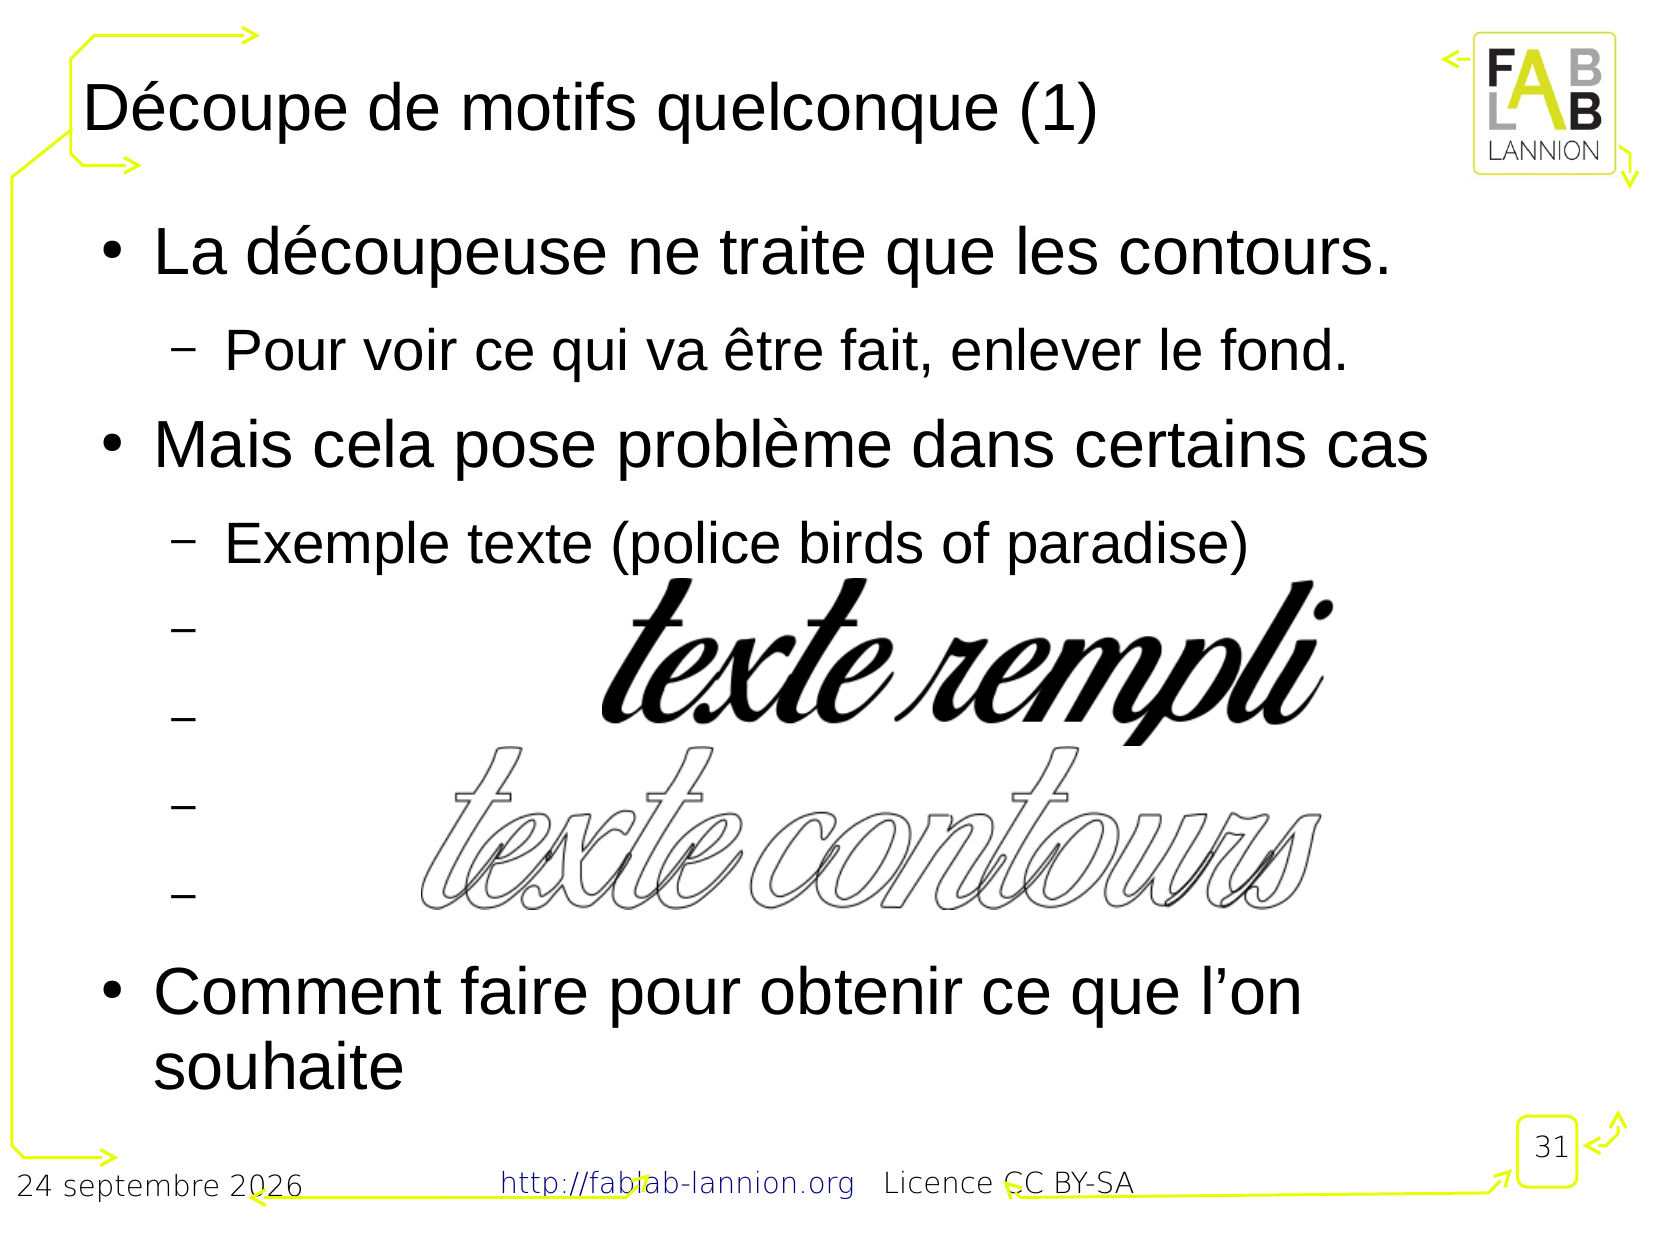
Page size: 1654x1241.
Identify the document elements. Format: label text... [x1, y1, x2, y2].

list La découpeuse ne traite que les contours. Pour voir ce qui va être fait, enlever le fond. Mais cela pose problème dans certains cas Exemple texte (police birds of paradise) Comment faire pour obtenir ce que l’on souhaite [82, 213, 1571, 1075]
picture [1470, 29, 1619, 178]
picture [421, 578, 1335, 910]
title Découpe de motifs quelconque (1) [82, 49, 1441, 166]
